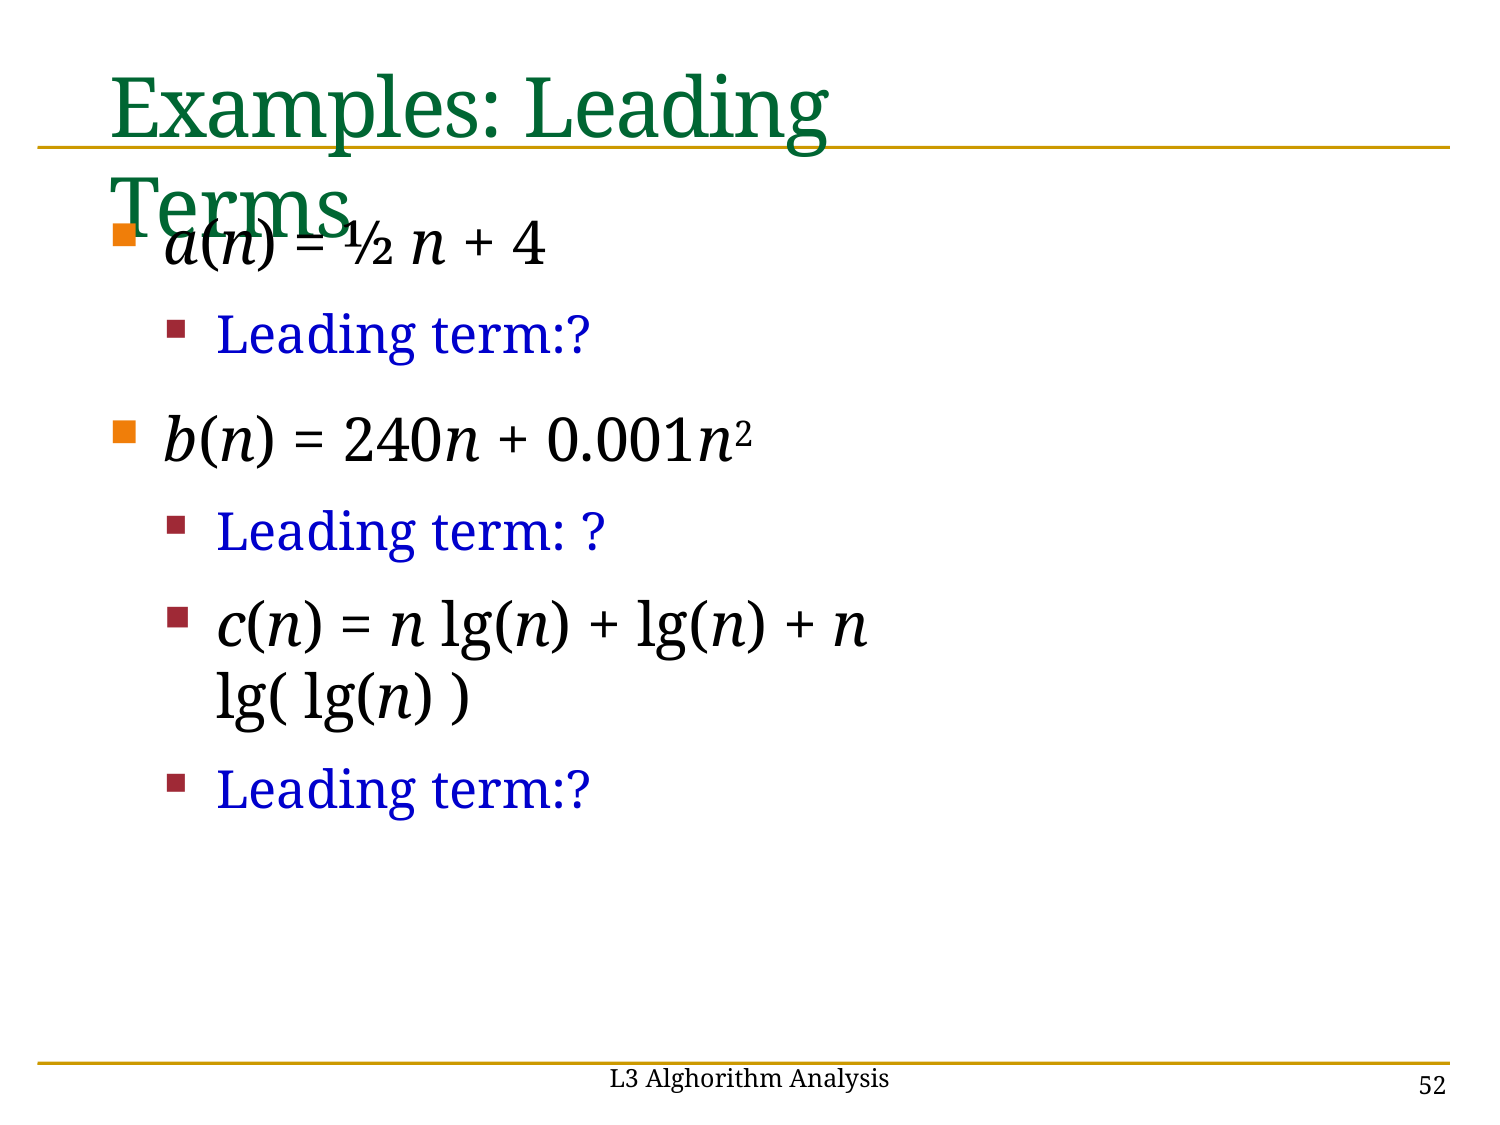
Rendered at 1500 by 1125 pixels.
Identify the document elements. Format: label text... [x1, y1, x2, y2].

title Examples: Leading Terms [107, 51, 971, 174]
slide_number <number> [1111, 1036, 1462, 1112]
text_box a(n) = ½ n + 4 Leading term:? b(n) = 240n + 0.001n2 Leading term: ? c(n) = n lg(n) + lg(n) + n lg( lg(n) ) Leading term:? [107, 174, 1064, 819]
footer L3 Alghorithm Analysis [512, 1025, 988, 1100]
